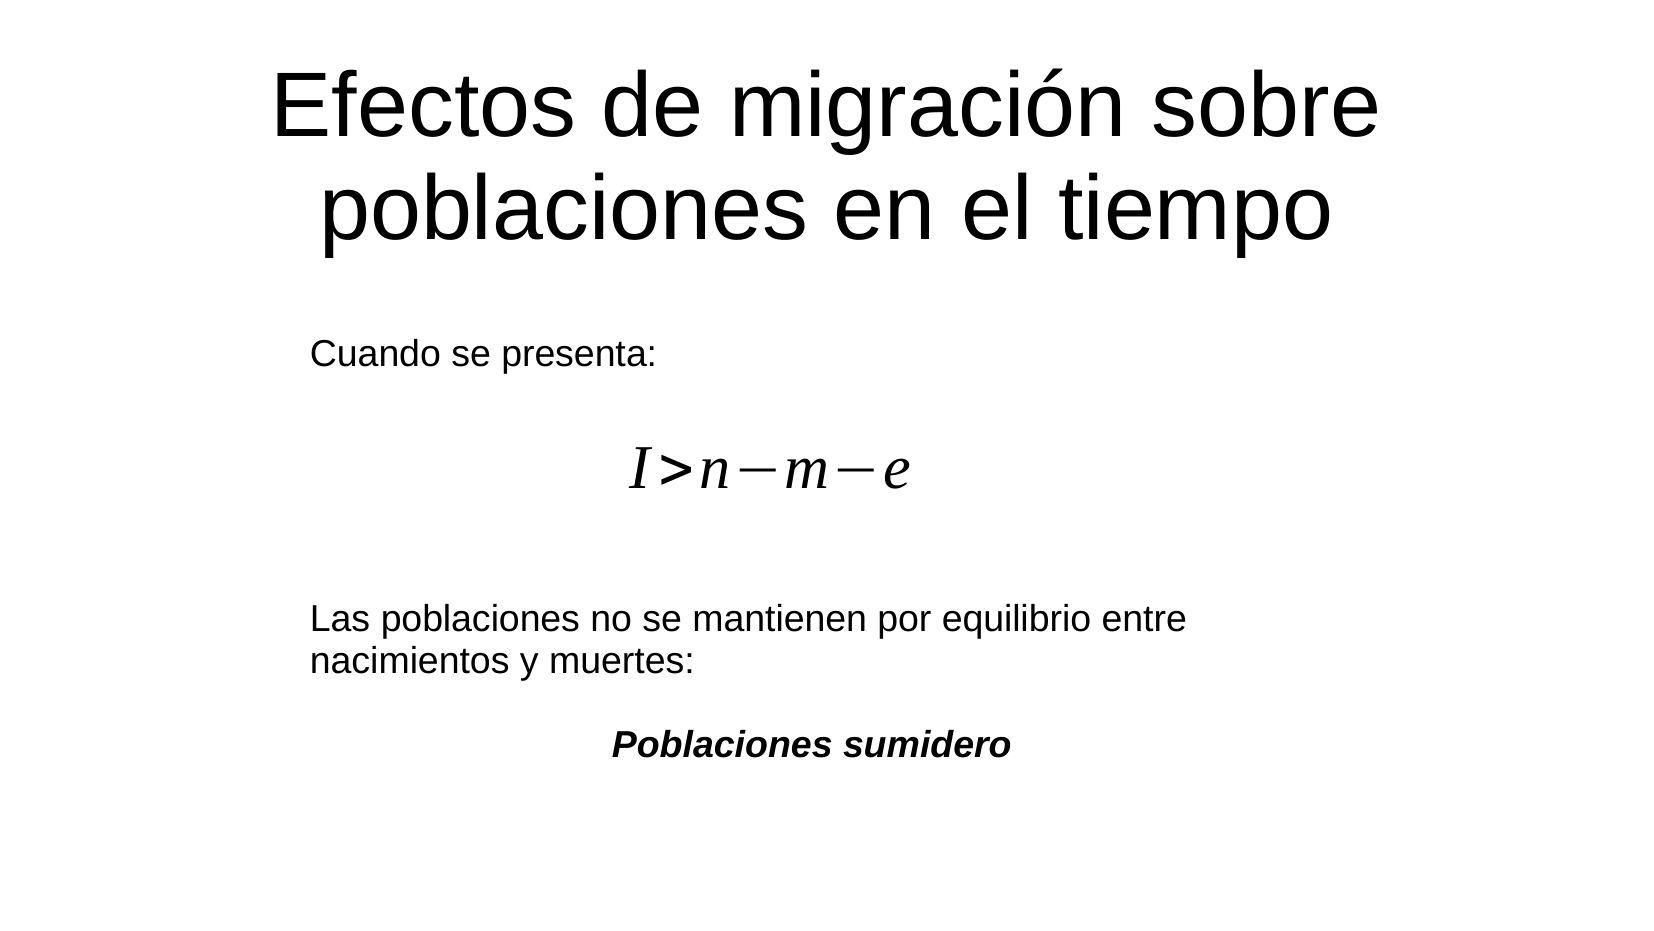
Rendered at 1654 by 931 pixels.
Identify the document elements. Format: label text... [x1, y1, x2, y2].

text_box Cuando se presenta: [295, 324, 1329, 382]
text_box Las poblaciones no se mantienen por equilibrio entre nacimientos y muertes: Poblaciones sumidero [295, 590, 1329, 774]
title Efectos de migración sobre poblaciones en el tiempo [82, 53, 1571, 259]
chart [620, 432, 920, 502]
